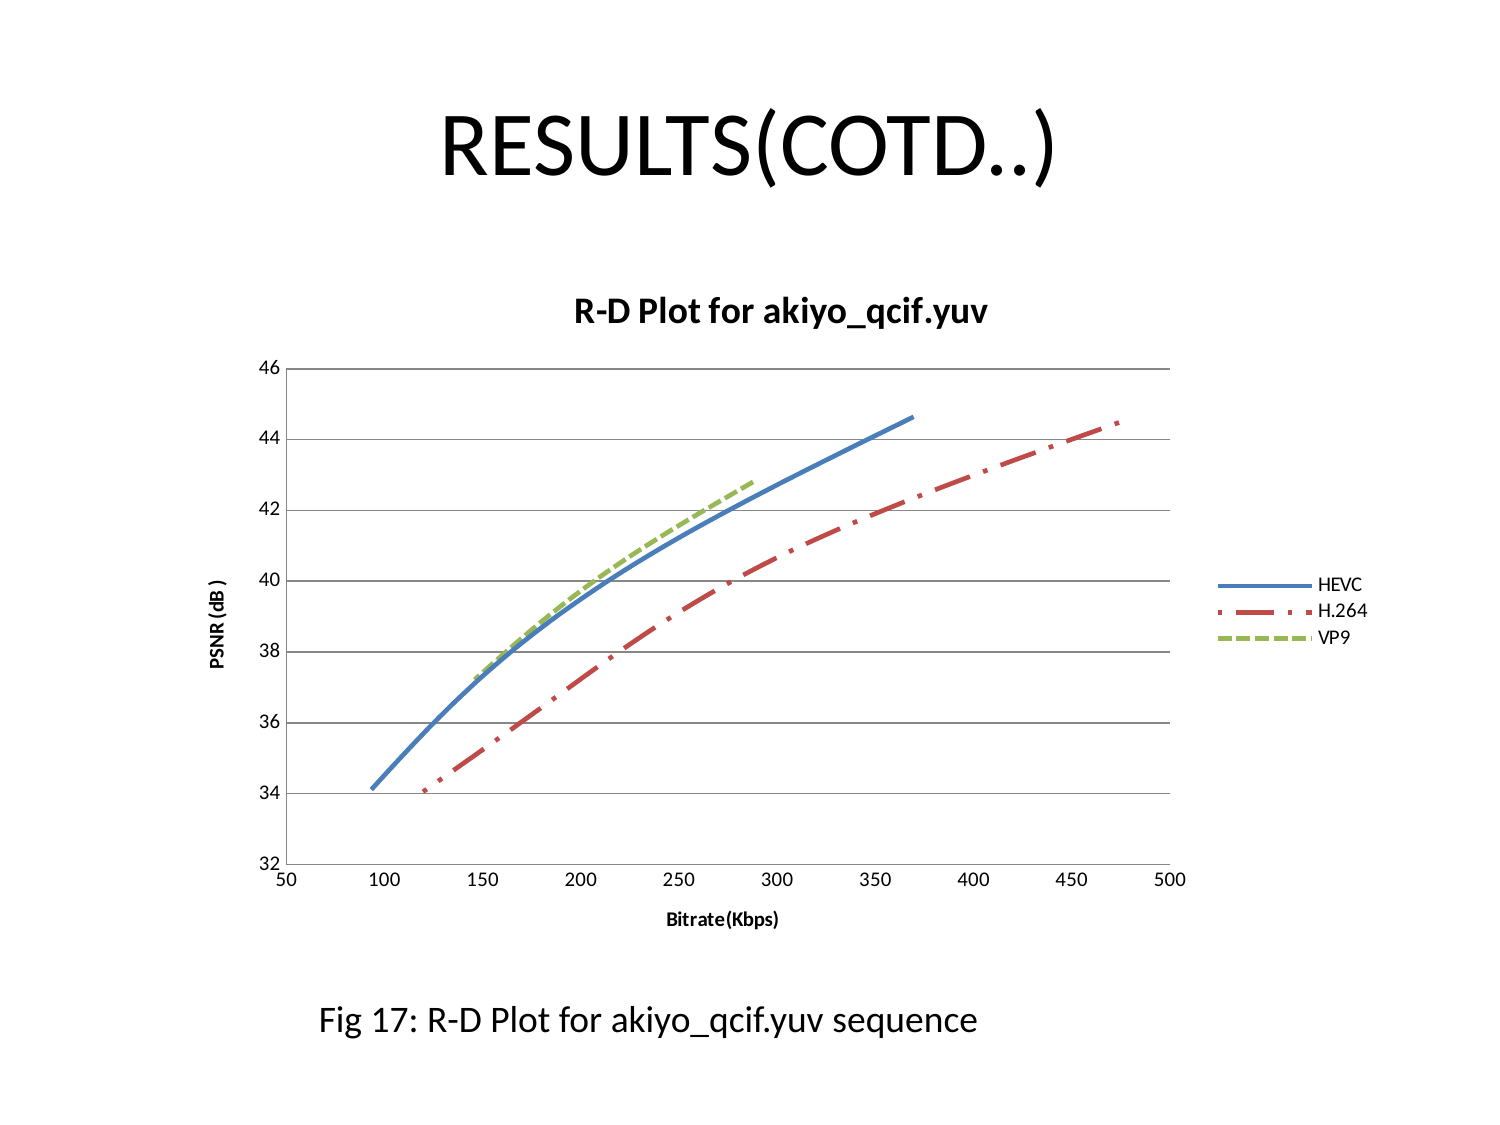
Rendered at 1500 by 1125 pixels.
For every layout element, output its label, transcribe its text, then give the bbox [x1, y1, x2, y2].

title Results(cotd..) [75, 45, 1425, 233]
chart [174, 262, 1388, 963]
text_box Fig 17: R-D Plot for akiyo_qcif.yuv sequence [304, 987, 994, 1125]
